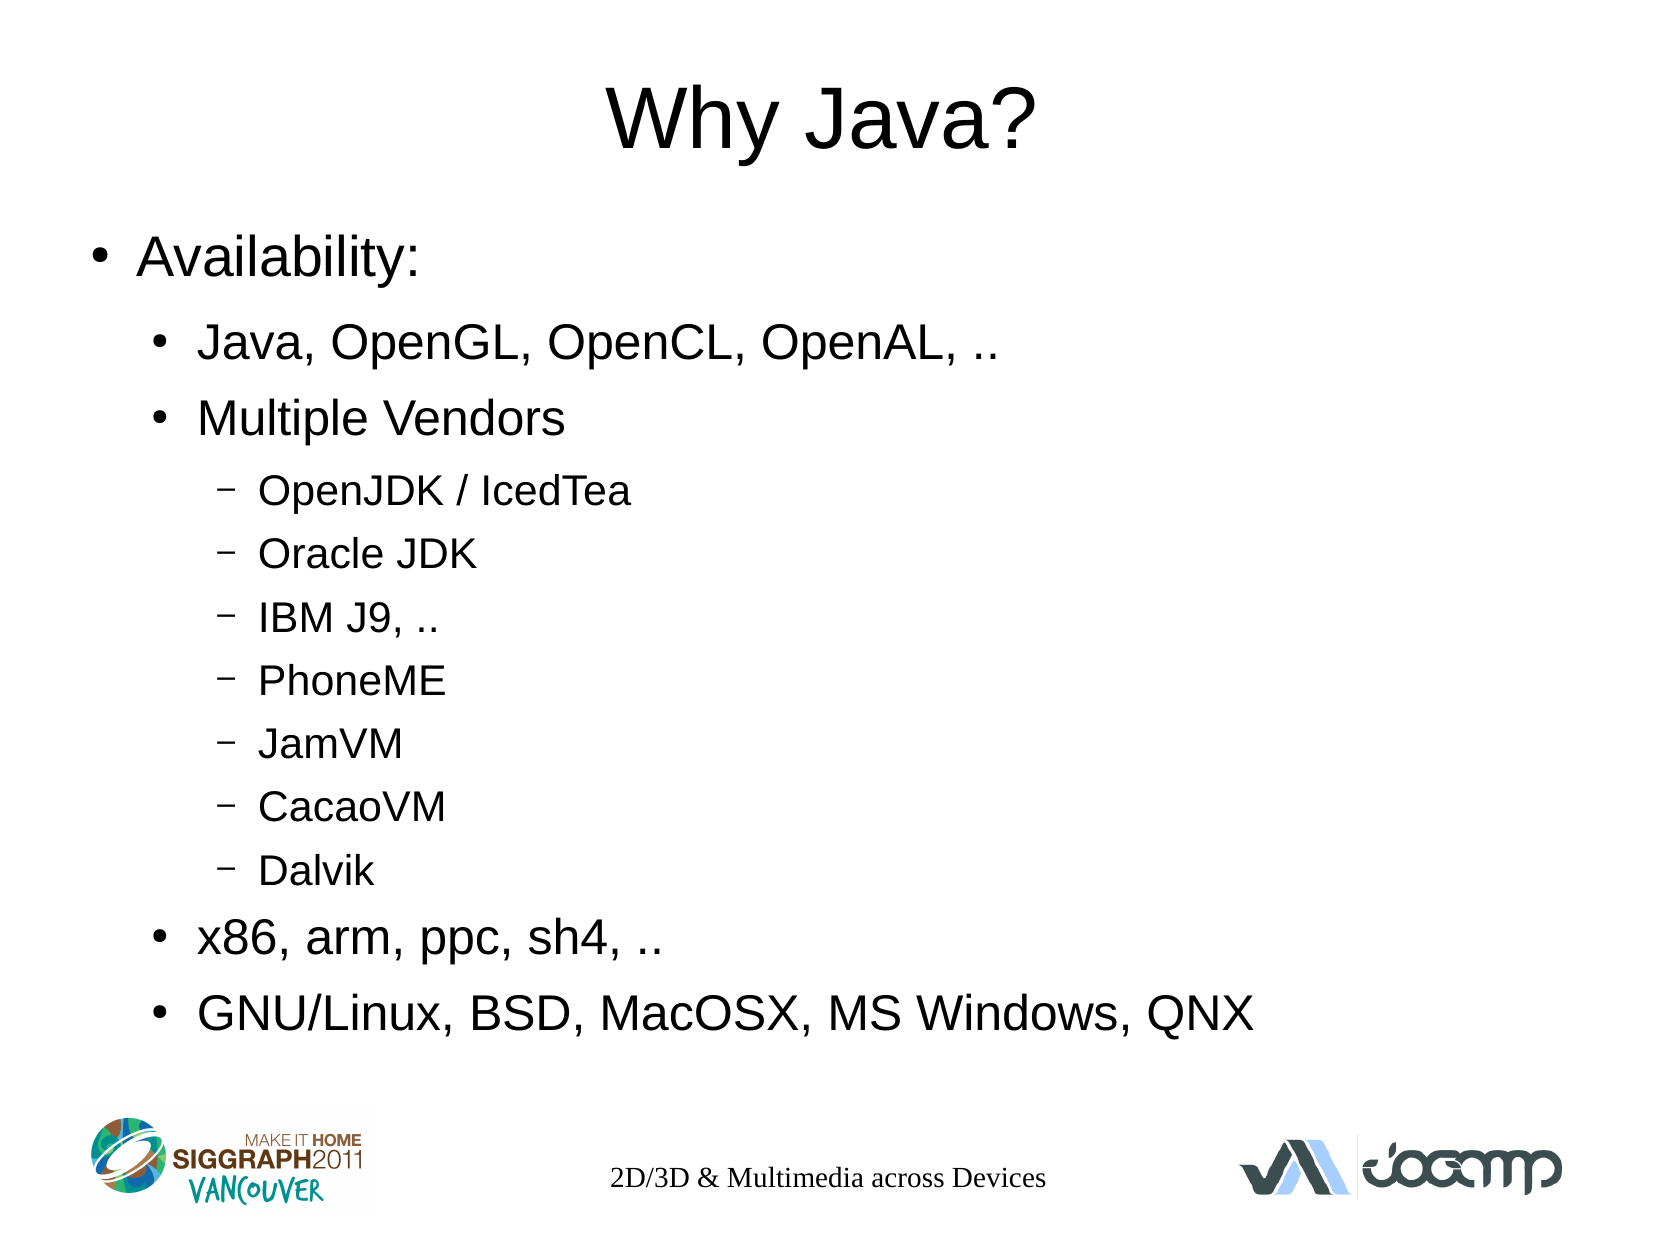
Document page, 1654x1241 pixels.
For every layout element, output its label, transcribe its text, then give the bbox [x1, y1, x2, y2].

picture [80, 1106, 376, 1217]
list Availability: Java, OpenGL, OpenCL, OpenAL, .. Multiple Vendors OpenJDK / IcedTea Oracle JDK IBM J9, .. PhoneME JamVM CacaoVM Dalvik x86, arm, ppc, sh4, .. GNU/Linux, BSD, MacOSX, MS Windows, QNX [75, 225, 1571, 1044]
picture [1237, 1134, 1562, 1200]
title Why Java? [68, 56, 1576, 181]
